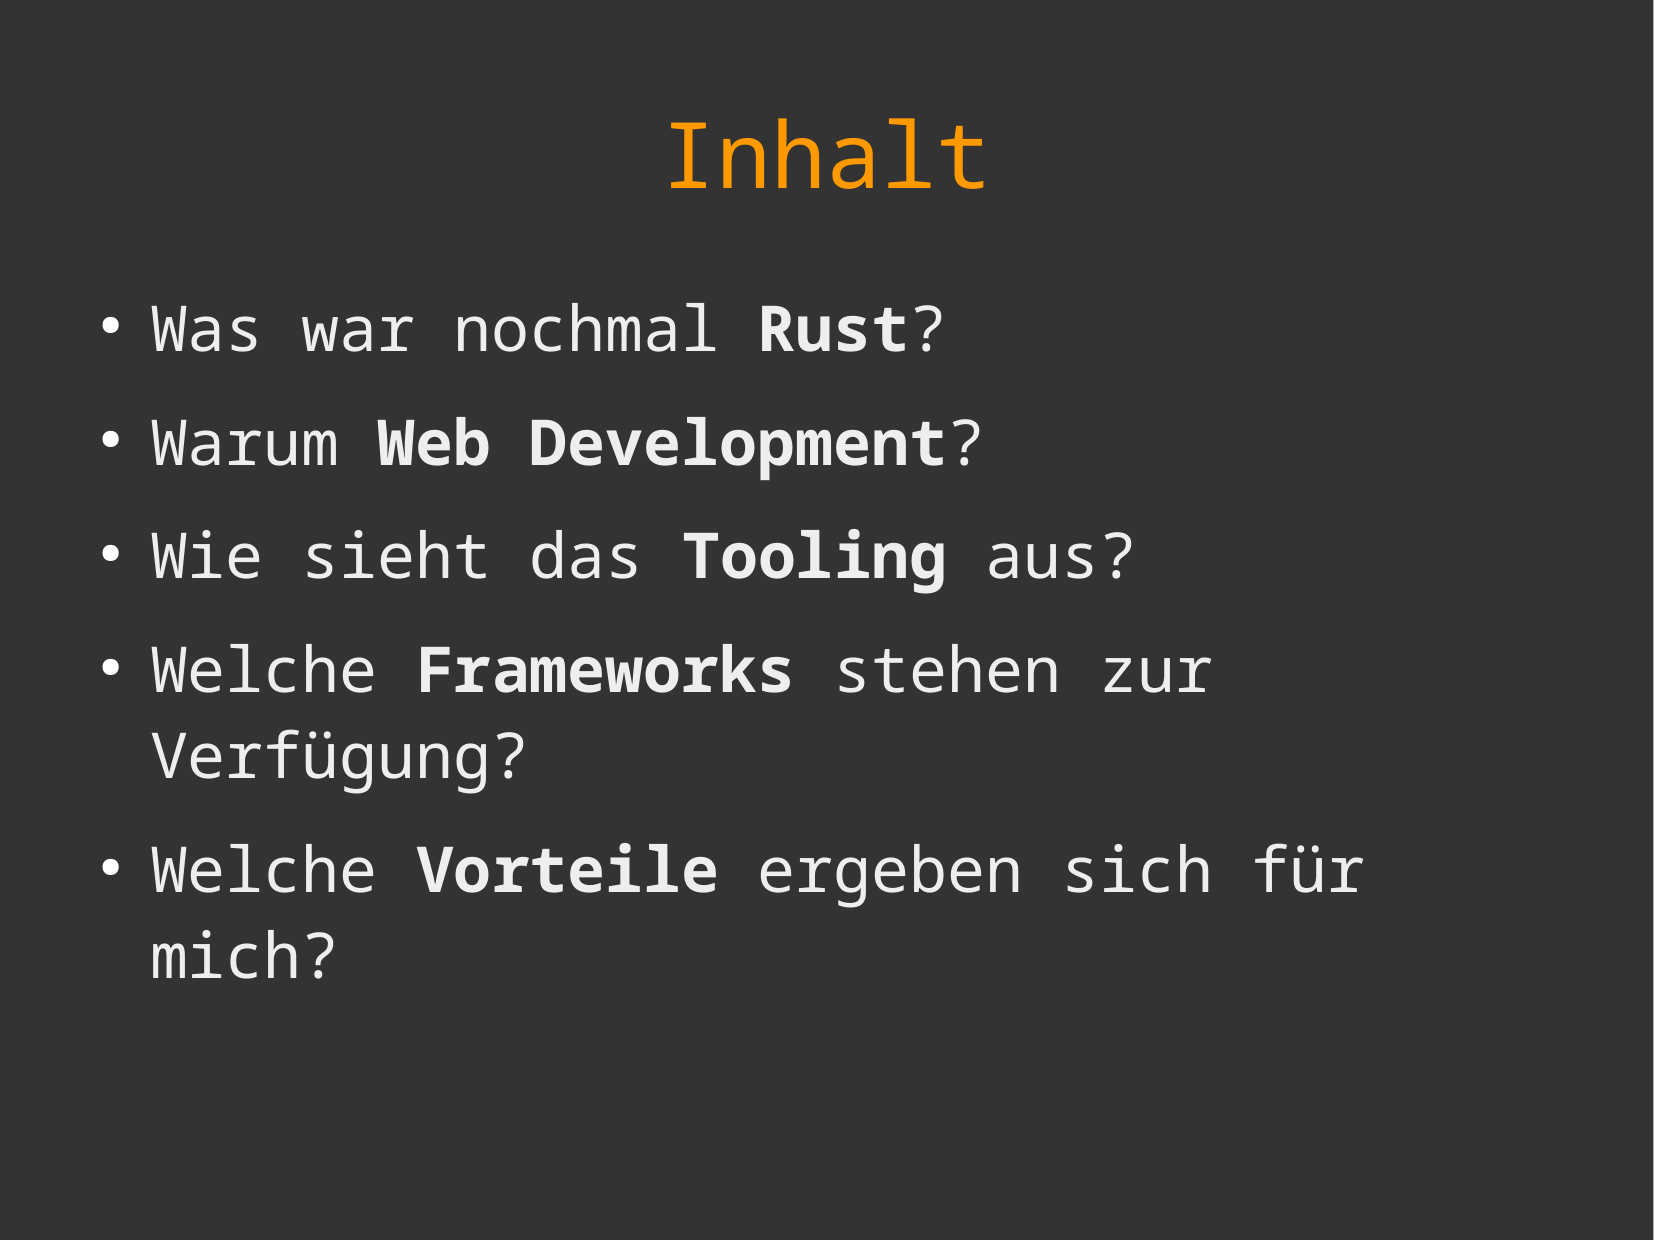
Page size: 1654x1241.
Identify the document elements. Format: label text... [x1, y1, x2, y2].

list Was war nochmal Rust? Warum Web Development? Wie sieht das Tooling aus? Welche Frameworks stehen zur Verfügung? Welche Vorteile ergeben sich für mich? [82, 283, 1571, 1003]
title Inhalt [82, 49, 1571, 257]
